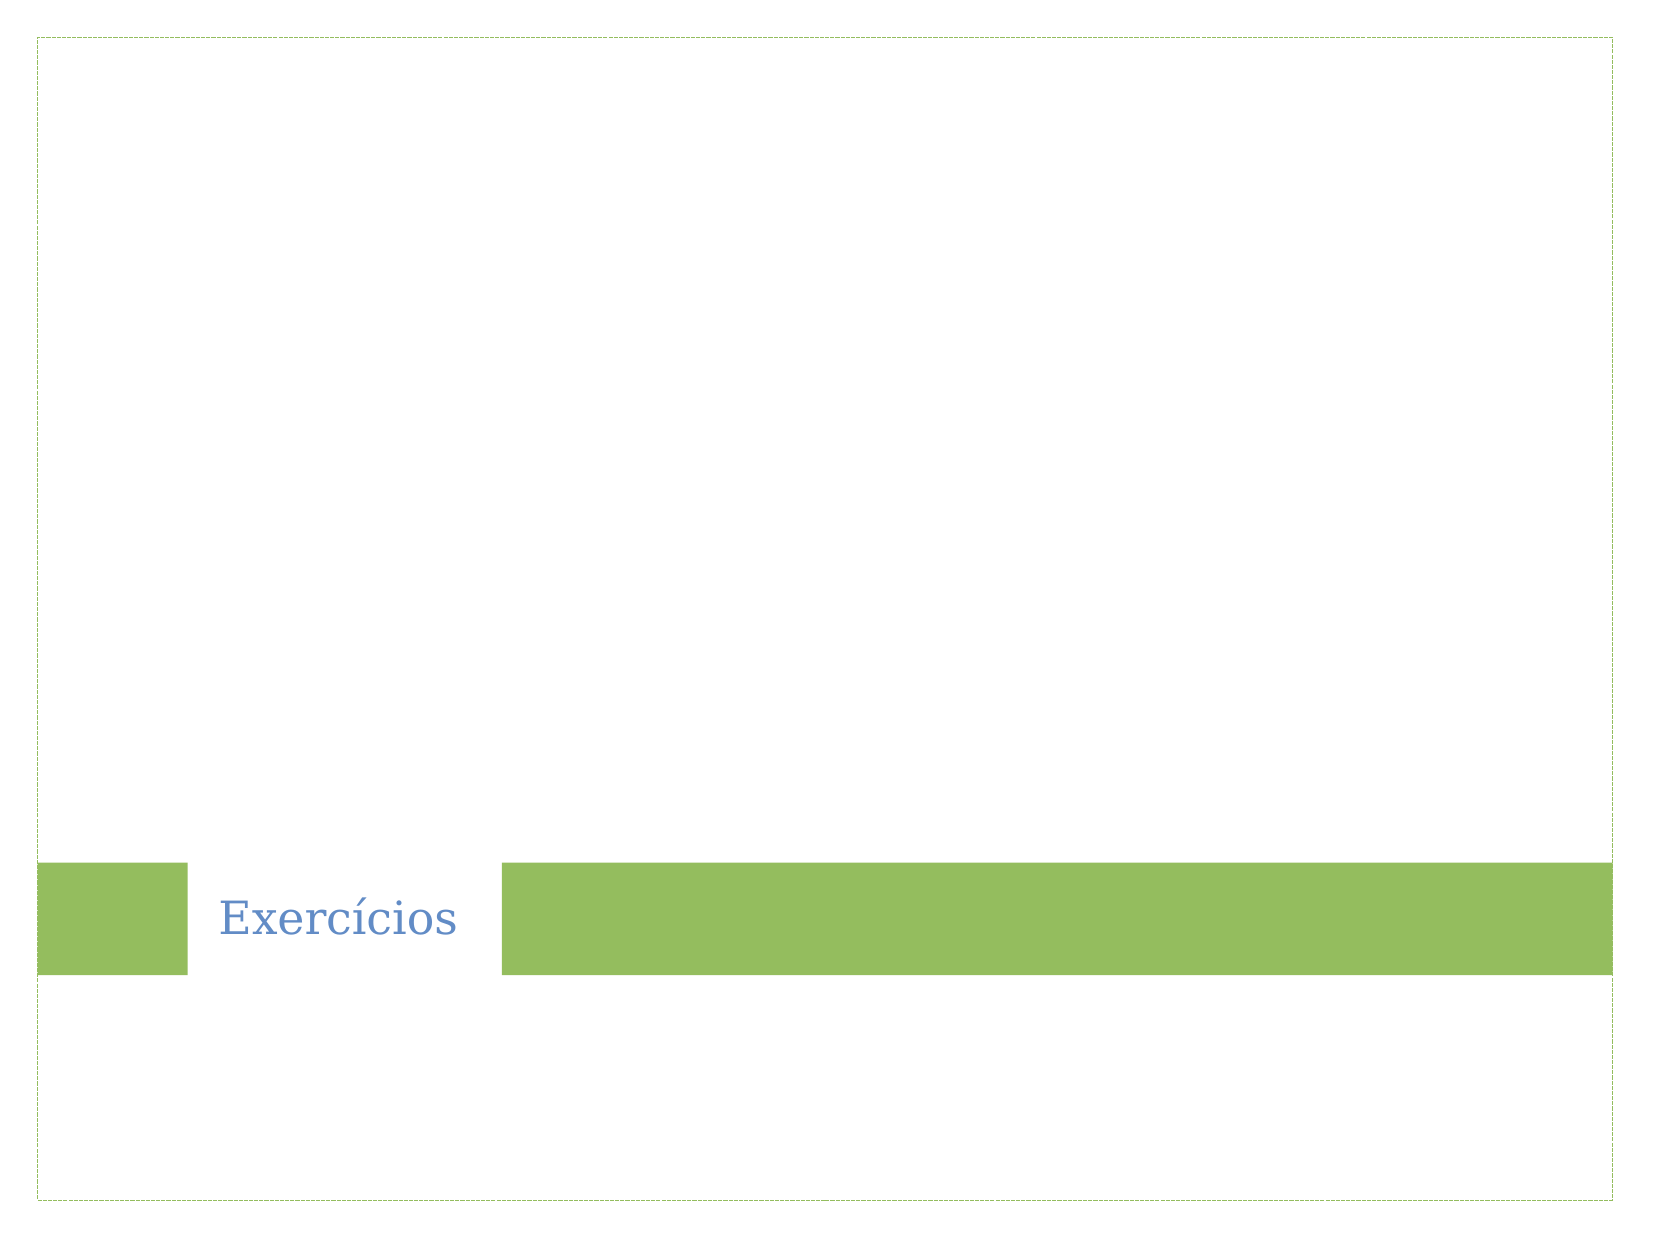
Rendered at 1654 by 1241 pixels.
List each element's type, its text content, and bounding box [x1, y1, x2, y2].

text_box [501, 862, 1613, 976]
text_box Exercícios [203, 884, 474, 953]
text_box [37, 862, 188, 976]
